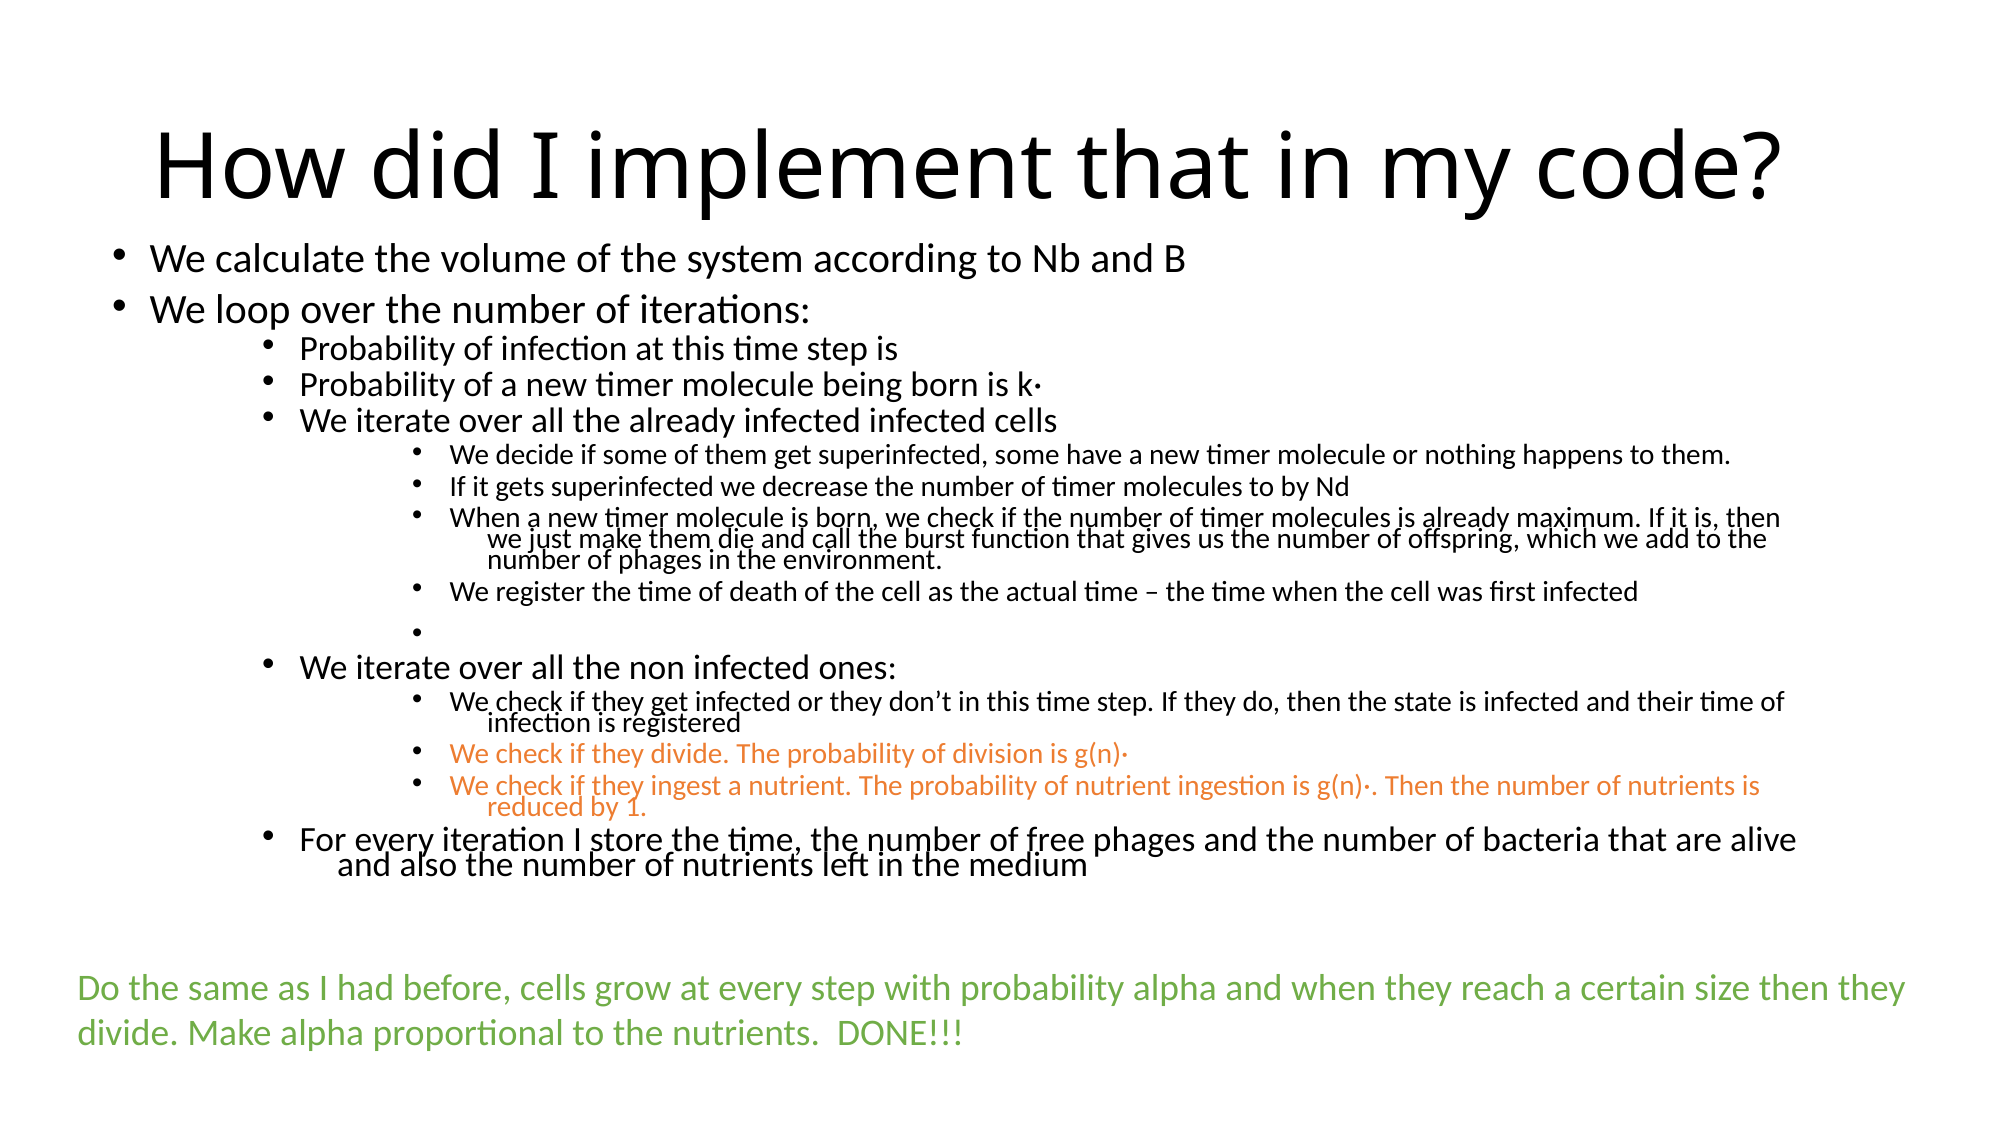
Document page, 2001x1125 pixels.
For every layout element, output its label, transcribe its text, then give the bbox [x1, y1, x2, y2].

list We calculate the volume of the system according to Nb and B We loop over the number of iterations: Probability of infection at this time step is Probability of a new timer molecule being born is k· We iterate over all the already infected infected cells We decide if some of them get superinfected, some have a new timer molecule or nothing happens to them. If it gets superinfected we decrease the number of timer molecules to by Nd When a new timer molecule is born, we check if the number of timer molecules is already maximum. If it is, then we just make them die and call the burst function that gives us the number of offspring, which we add to the number of phages in the environment. We register the time of death of the cell as the actual time – the time when the cell was first infected We iterate over all the non infected ones: We check if they get infected or they don’t in this time step. If they do, then the state is infected and their time of infection is registered We check if they divide. The probability of division is g(n)· We check if they ingest a nutrient. The probability of nutrient ingestion is g(n)·. Then the number of nutrients is reduced by 1. For every iteration I store the time, the number of free phages and the number of bacteria that are alive and also the number of nutrients left in the medium [97, 241, 1823, 955]
title How did I implement that in my code? [137, 59, 1863, 278]
text_box Do the same as I had before, cells grow at every step with probability alpha and when they reach a certain size then they divide. Make alpha proportional to the nutrients. DONE!!! [62, 955, 1939, 1062]
